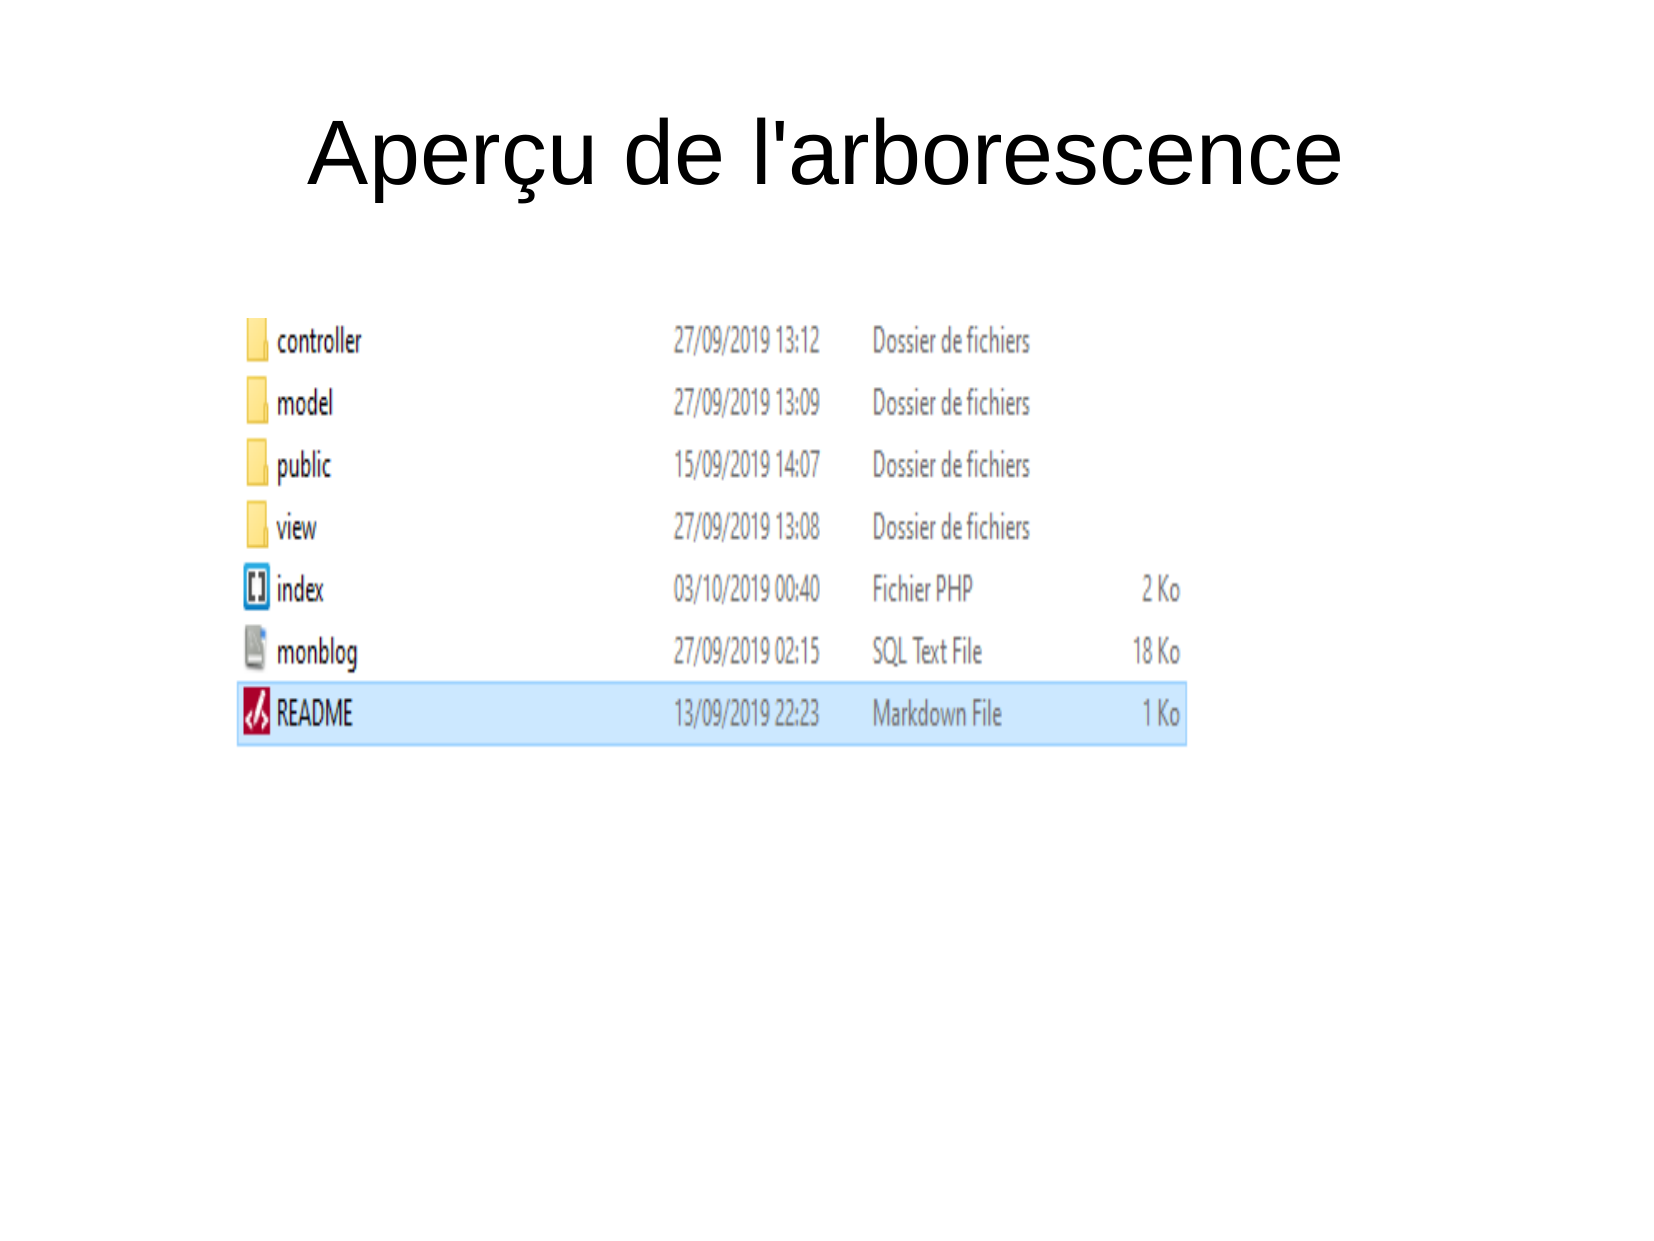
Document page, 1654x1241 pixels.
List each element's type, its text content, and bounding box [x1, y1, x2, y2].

title Aperçu de l'arborescence [82, 49, 1571, 257]
picture [224, 318, 1333, 922]
